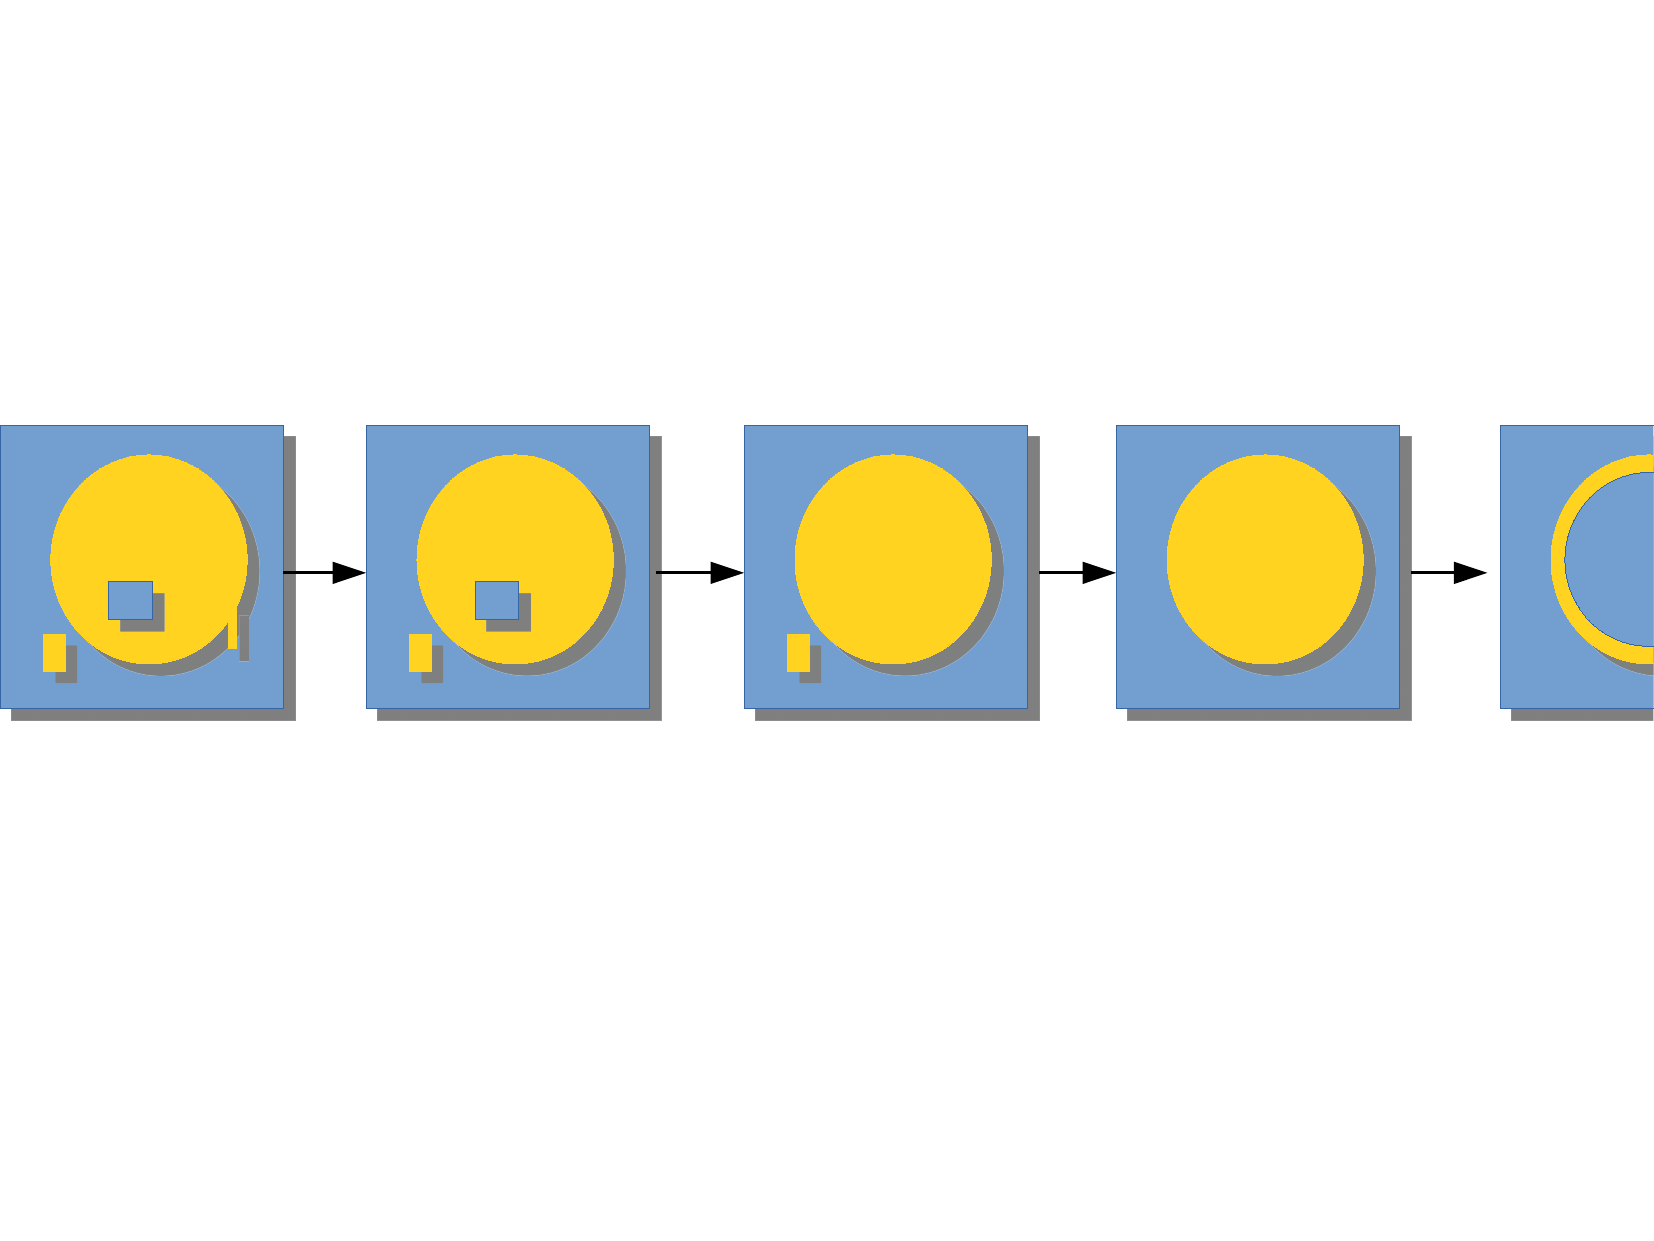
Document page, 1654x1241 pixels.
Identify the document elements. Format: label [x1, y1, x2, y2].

text_box [744, 425, 1028, 709]
text_box [0, 425, 284, 709]
text_box [1116, 425, 1400, 709]
text_box [1500, 425, 1654, 709]
text_box [366, 425, 650, 709]
